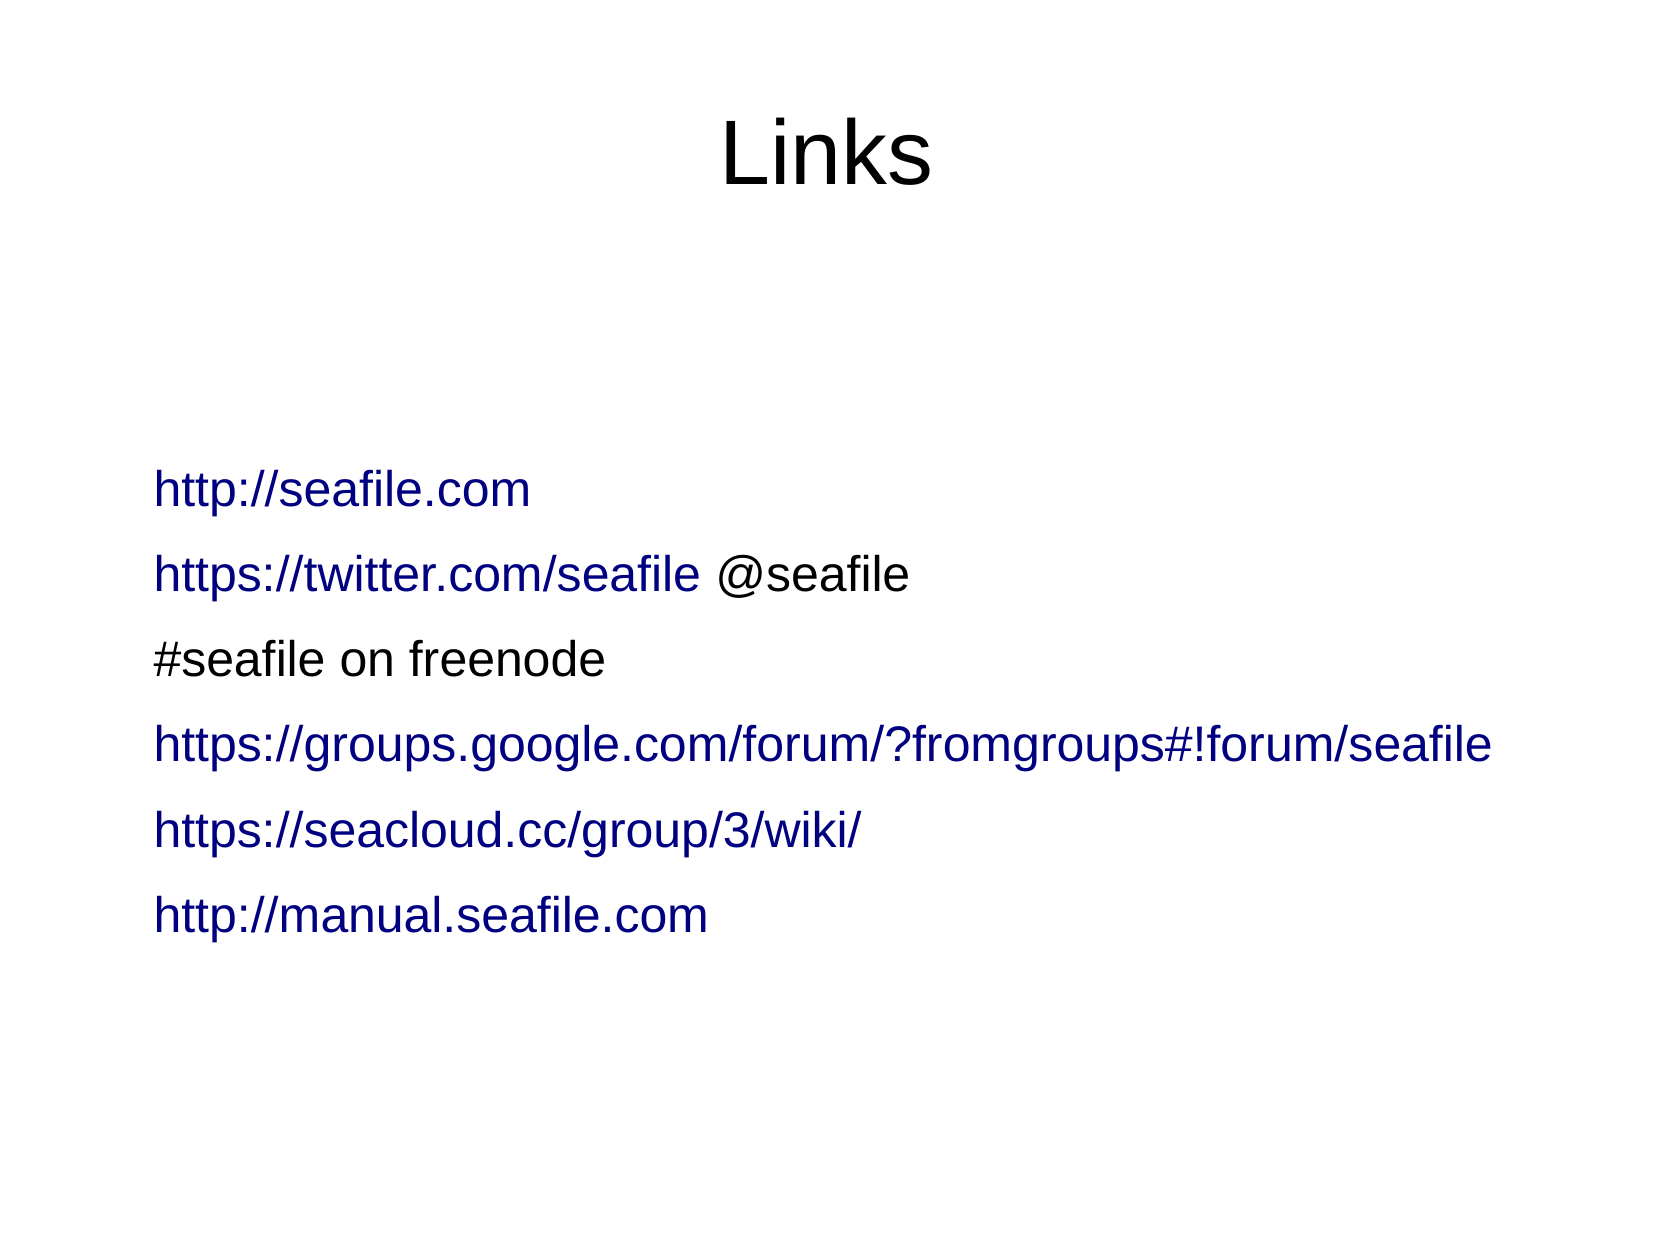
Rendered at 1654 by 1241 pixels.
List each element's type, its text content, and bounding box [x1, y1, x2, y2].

list http://seafile.com https://twitter.com/seafile @seafile #seafile on freenode https://groups.google.com/forum/?fromgroups#!forum/seafile https://seacloud.cc/group/3/wiki/ http://manual.seafile.com [82, 290, 1571, 1010]
title Links [82, 49, 1571, 257]
